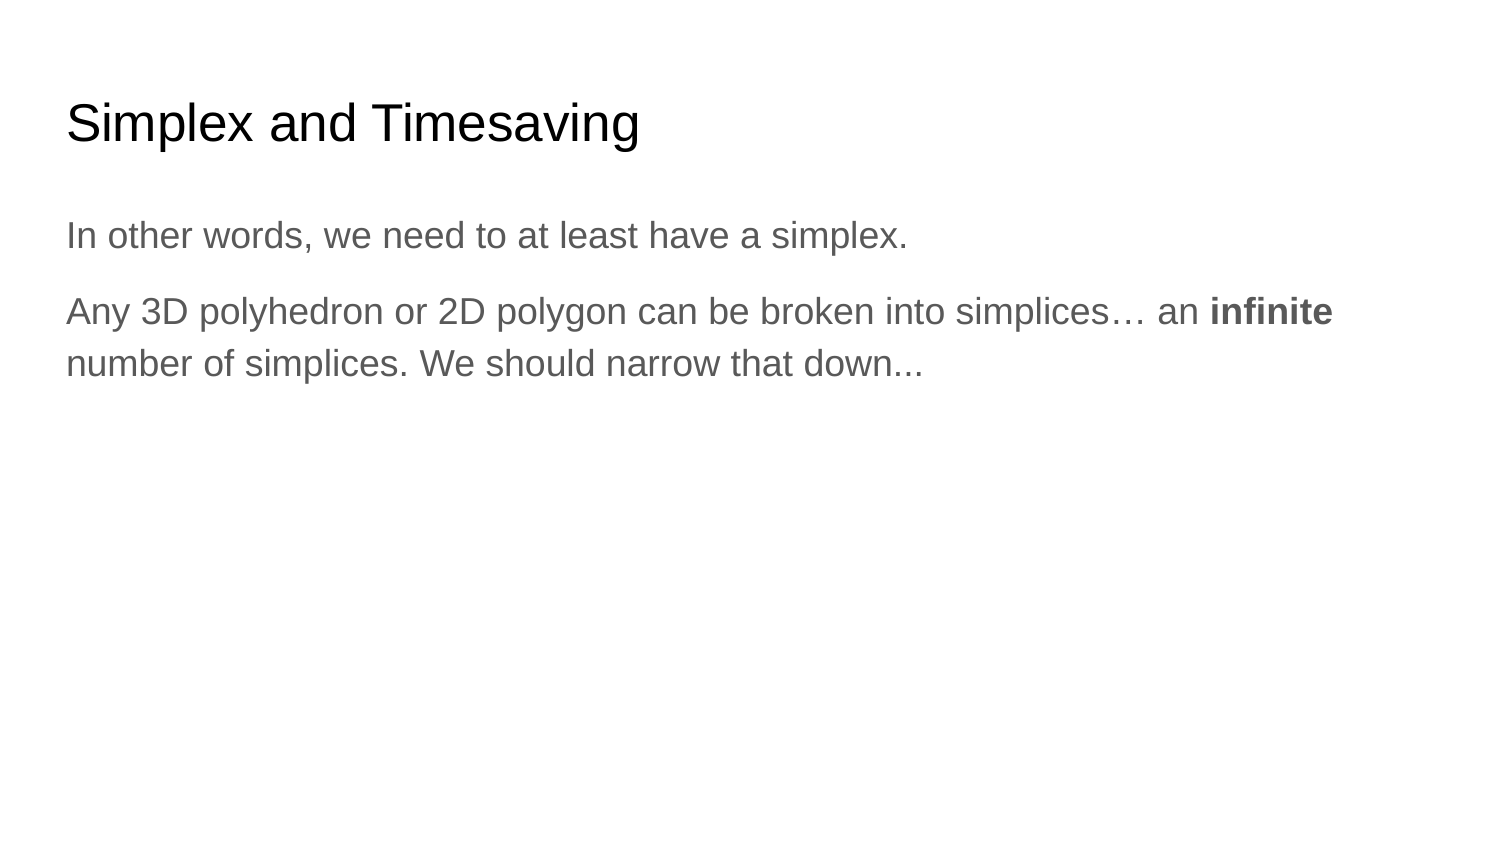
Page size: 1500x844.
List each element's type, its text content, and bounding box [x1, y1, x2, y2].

list In other words, we need to at least have a simplex. Any 3D polyhedron or 2D polygon can be broken into simplices… an infinite number of simplices. We should narrow that down... [51, 189, 1449, 750]
title Simplex and Timesaving [51, 72, 1449, 167]
